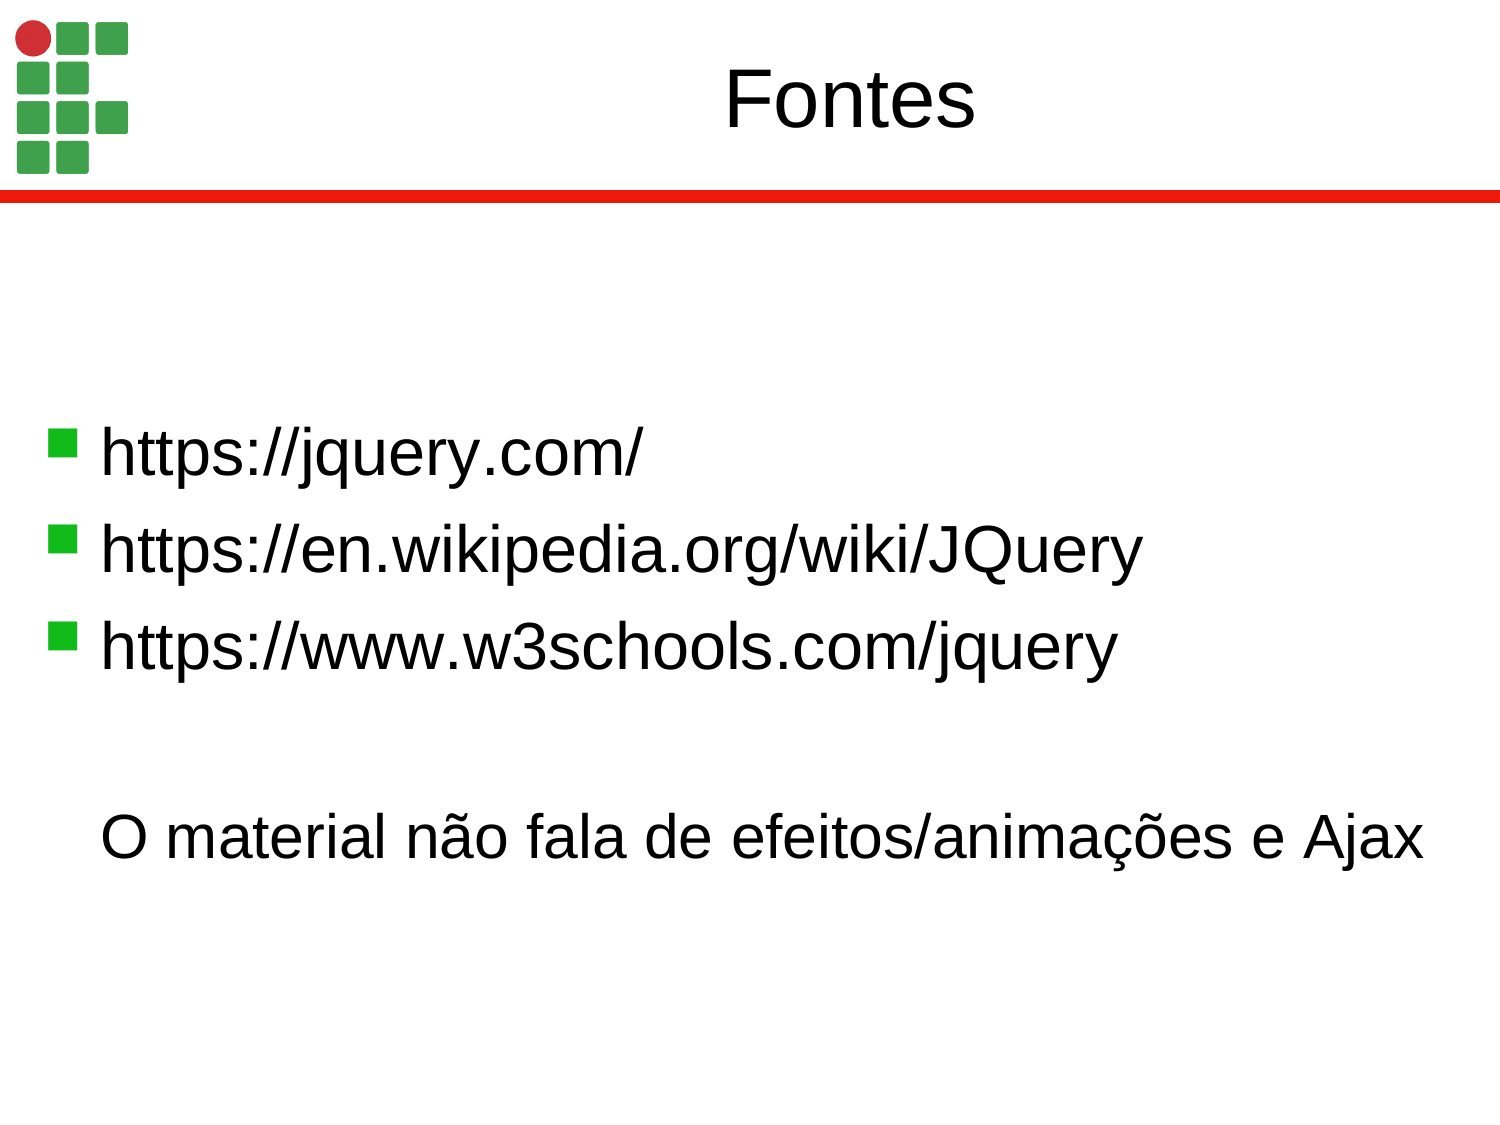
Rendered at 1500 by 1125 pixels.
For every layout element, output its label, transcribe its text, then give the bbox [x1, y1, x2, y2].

picture [14, 16, 130, 178]
list https://jquery.com/ https://en.wikipedia.org/wiki/JQuery https://www.w3schools.com/jquery O material não fala de efeitos/animações e Ajax [29, 207, 1471, 1087]
title Fontes [230, 0, 1471, 202]
